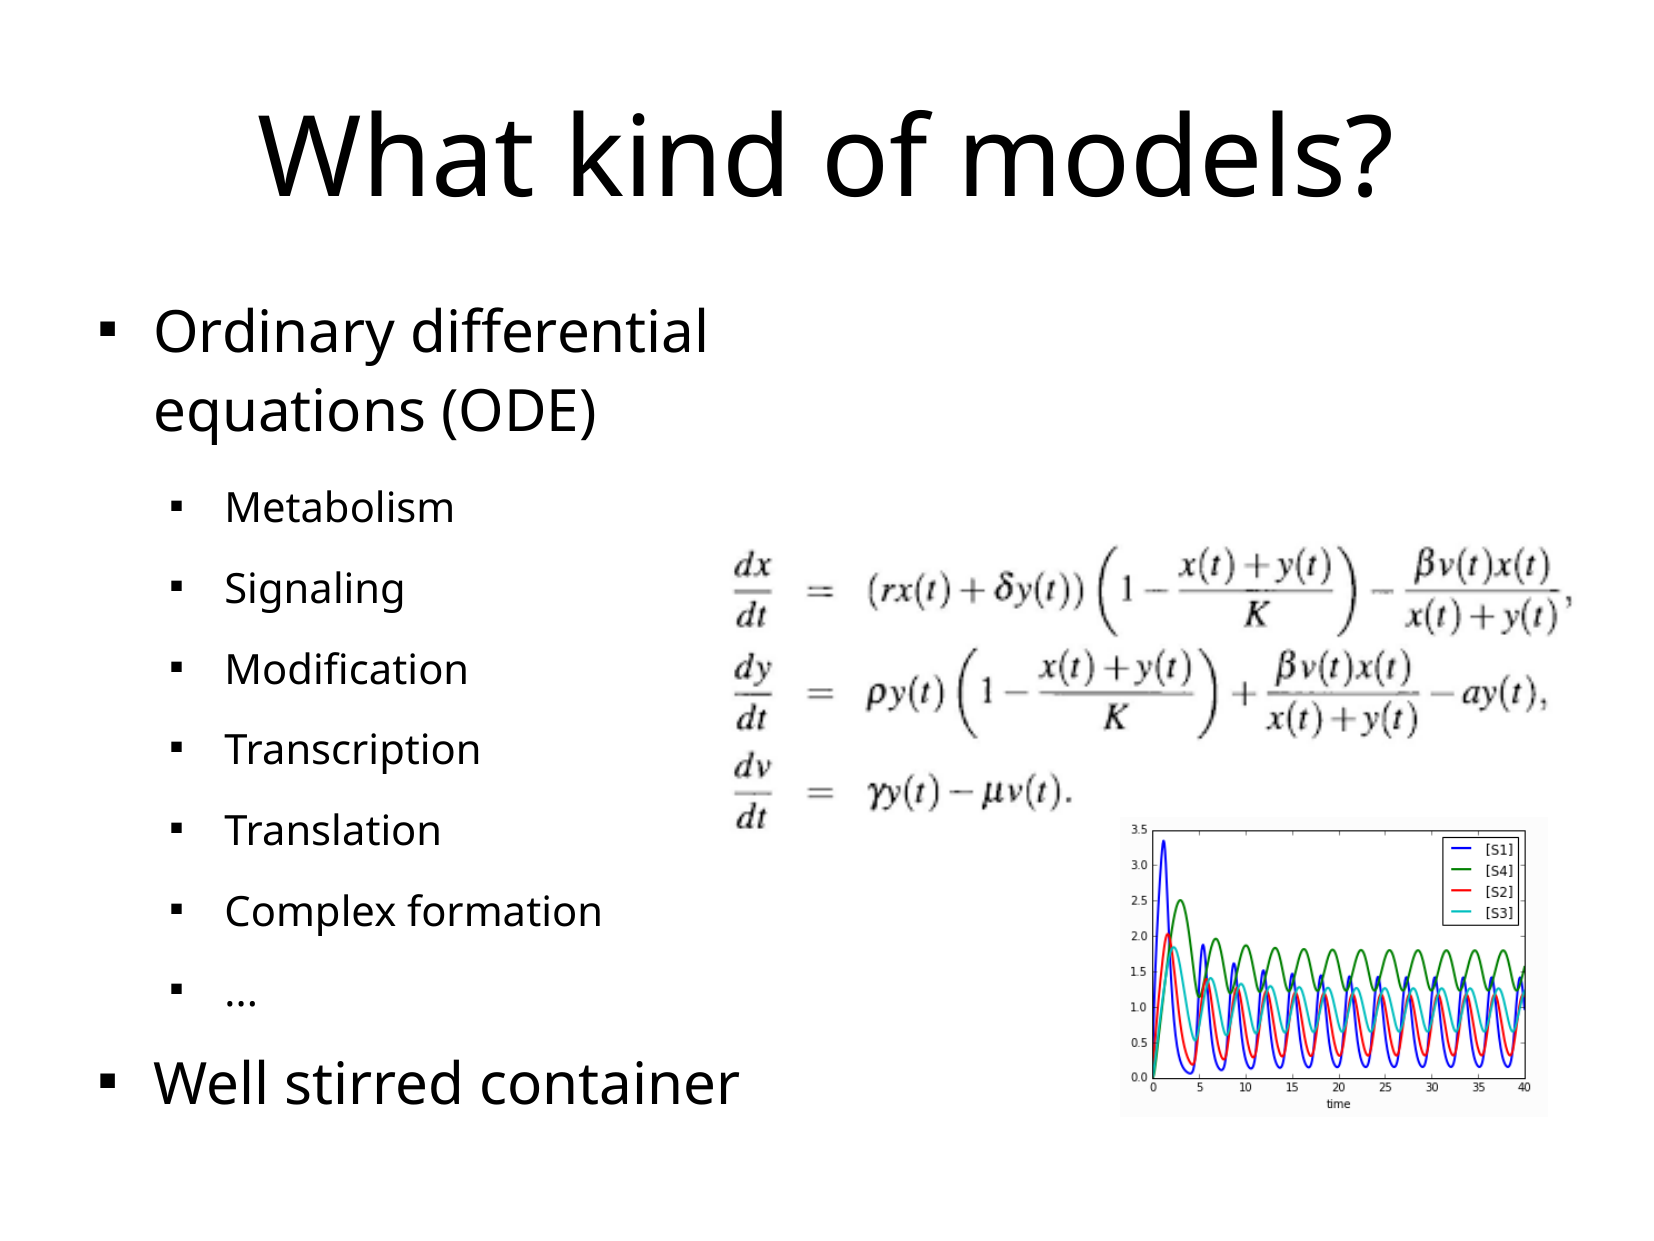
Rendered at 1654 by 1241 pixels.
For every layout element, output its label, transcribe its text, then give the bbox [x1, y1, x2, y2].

picture [726, 538, 1602, 1117]
list Ordinary differential equations (ODE) Metabolism Signaling Modification Transcription Translation Complex formation ... Well stirred container [82, 290, 819, 1129]
title What kind of models? [82, 49, 1571, 257]
